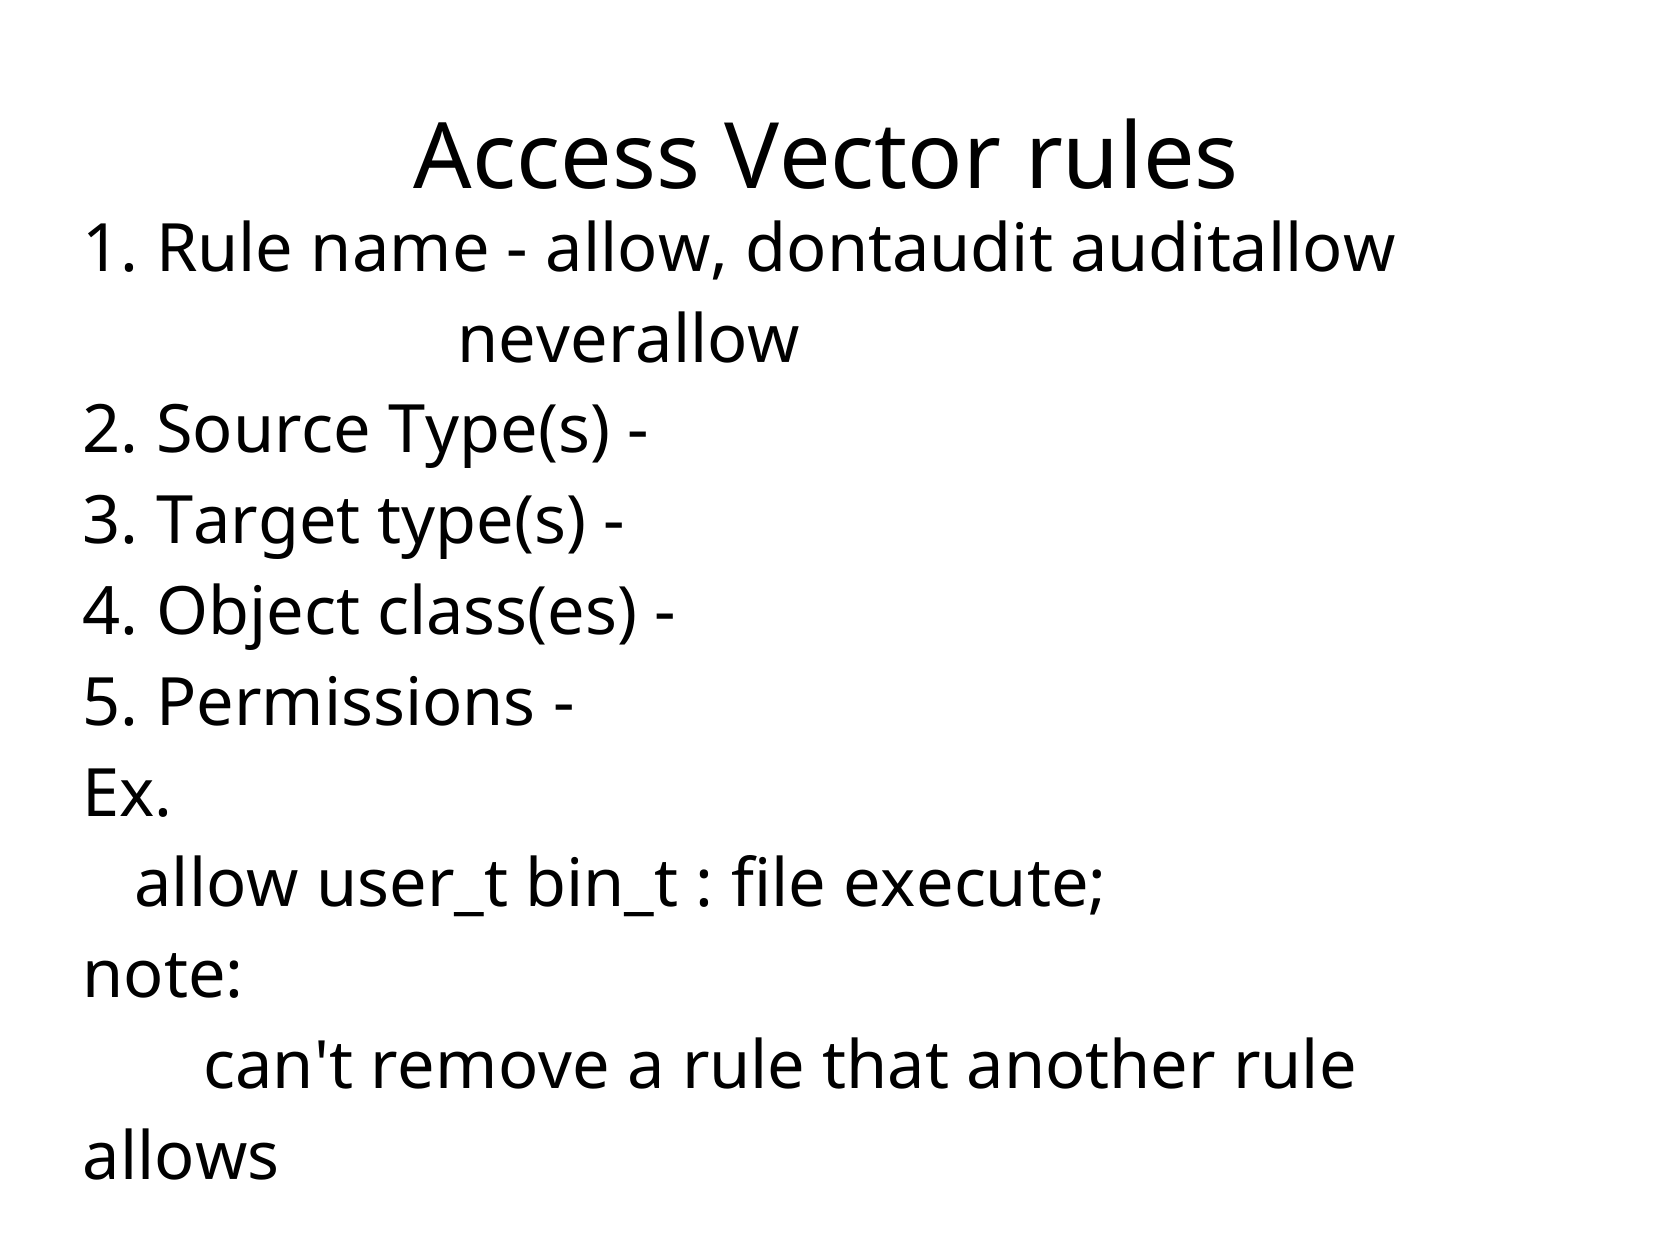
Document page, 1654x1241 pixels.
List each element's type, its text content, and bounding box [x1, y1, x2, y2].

subtitle 1. Rule name - allow, dontaudit auditallow neverallow 2. Source Type(s) - 3. Target type(s) - 4. Object class(es) - 5. Permissions - Ex. allow user_t bin_t : file execute; note: can't remove a rule that another rule allows [82, 295, 1571, 1104]
title Access Vector rules [82, 56, 1571, 250]
